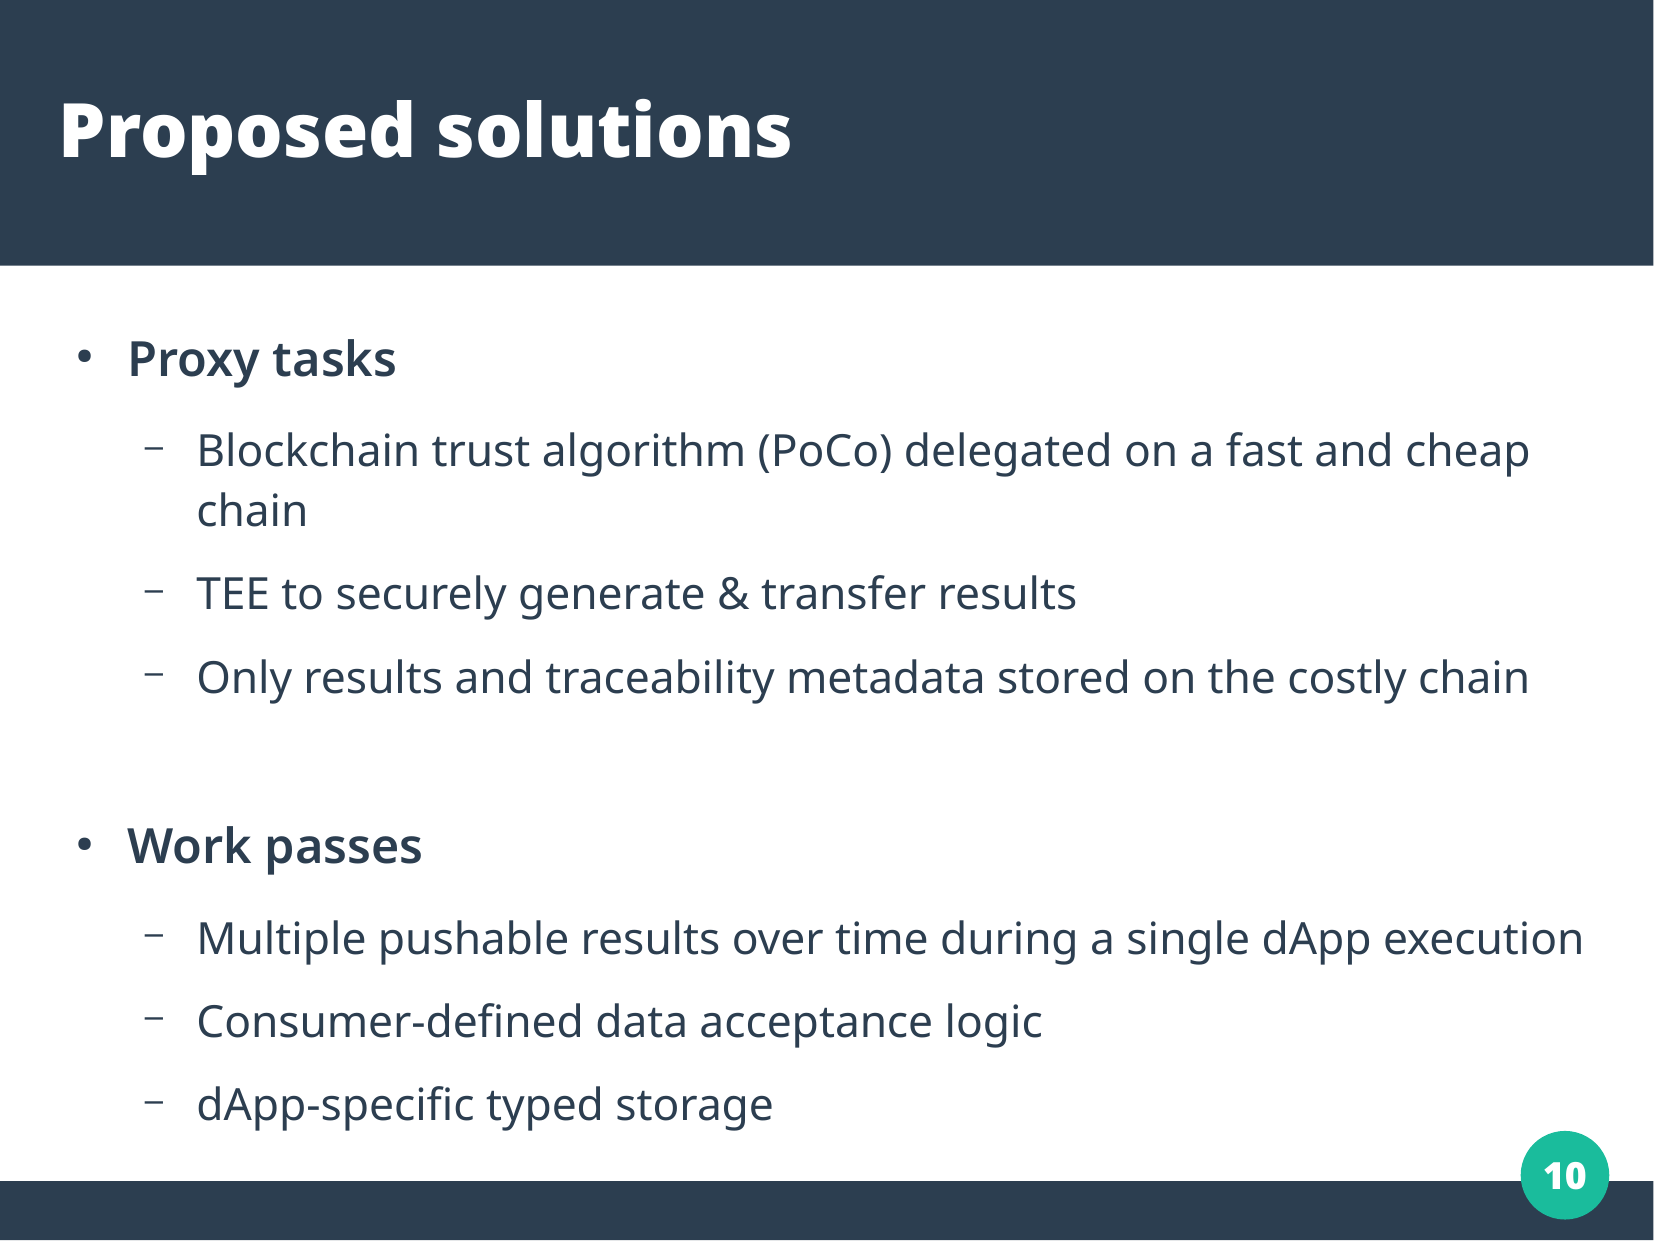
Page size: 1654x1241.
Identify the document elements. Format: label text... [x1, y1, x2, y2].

title Proposed solutions [59, 49, 1595, 207]
list Proxy tasks Blockchain trust algorithm (PoCo) delegated on a fast and cheap chain TEE to securely generate & transfer results Only results and traceability metadata stored on the costly chain Work passes Multiple pushable results over time during a single dApp execution Consumer-defined data acceptance logic dApp-specific typed storage [59, 324, 1595, 1152]
